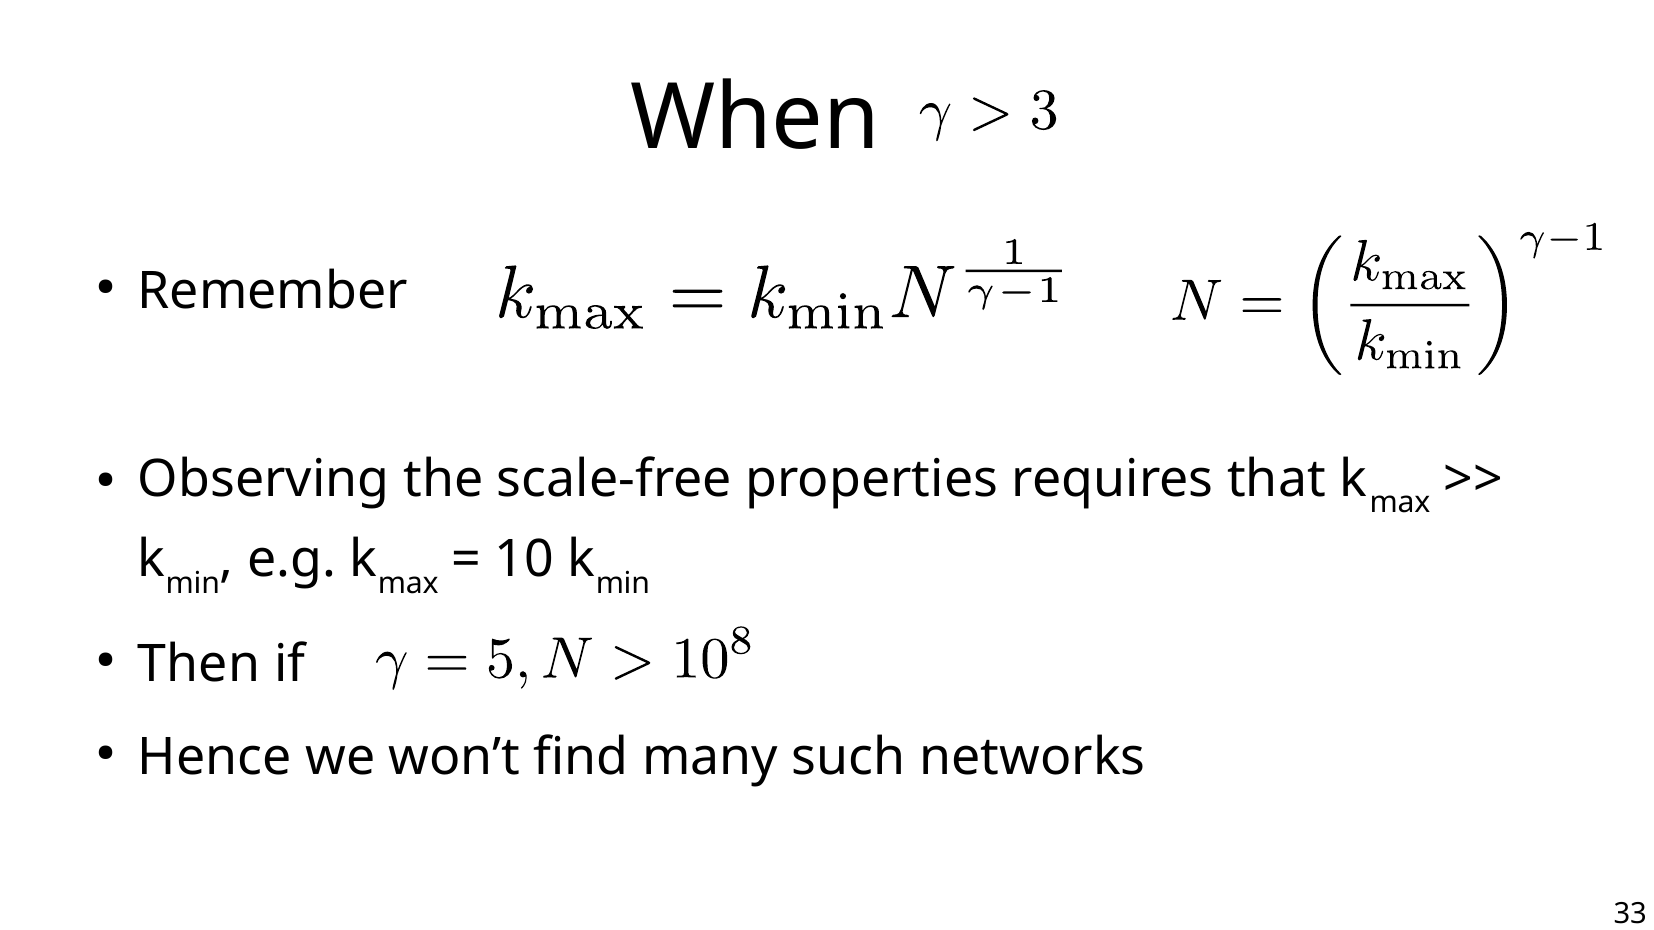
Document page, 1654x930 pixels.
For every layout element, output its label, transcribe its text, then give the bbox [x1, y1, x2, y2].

text_box [1170, 222, 1606, 376]
list Remember Observing the scale-free properties requires that kmax >> kmin, e.g. kmax = 10 kmin Then if Hence we won’t find many such networks [82, 252, 1571, 793]
text_box [375, 626, 753, 691]
title When [82, 1, 1571, 225]
text_box [918, 90, 1059, 142]
text_box [495, 238, 1063, 329]
